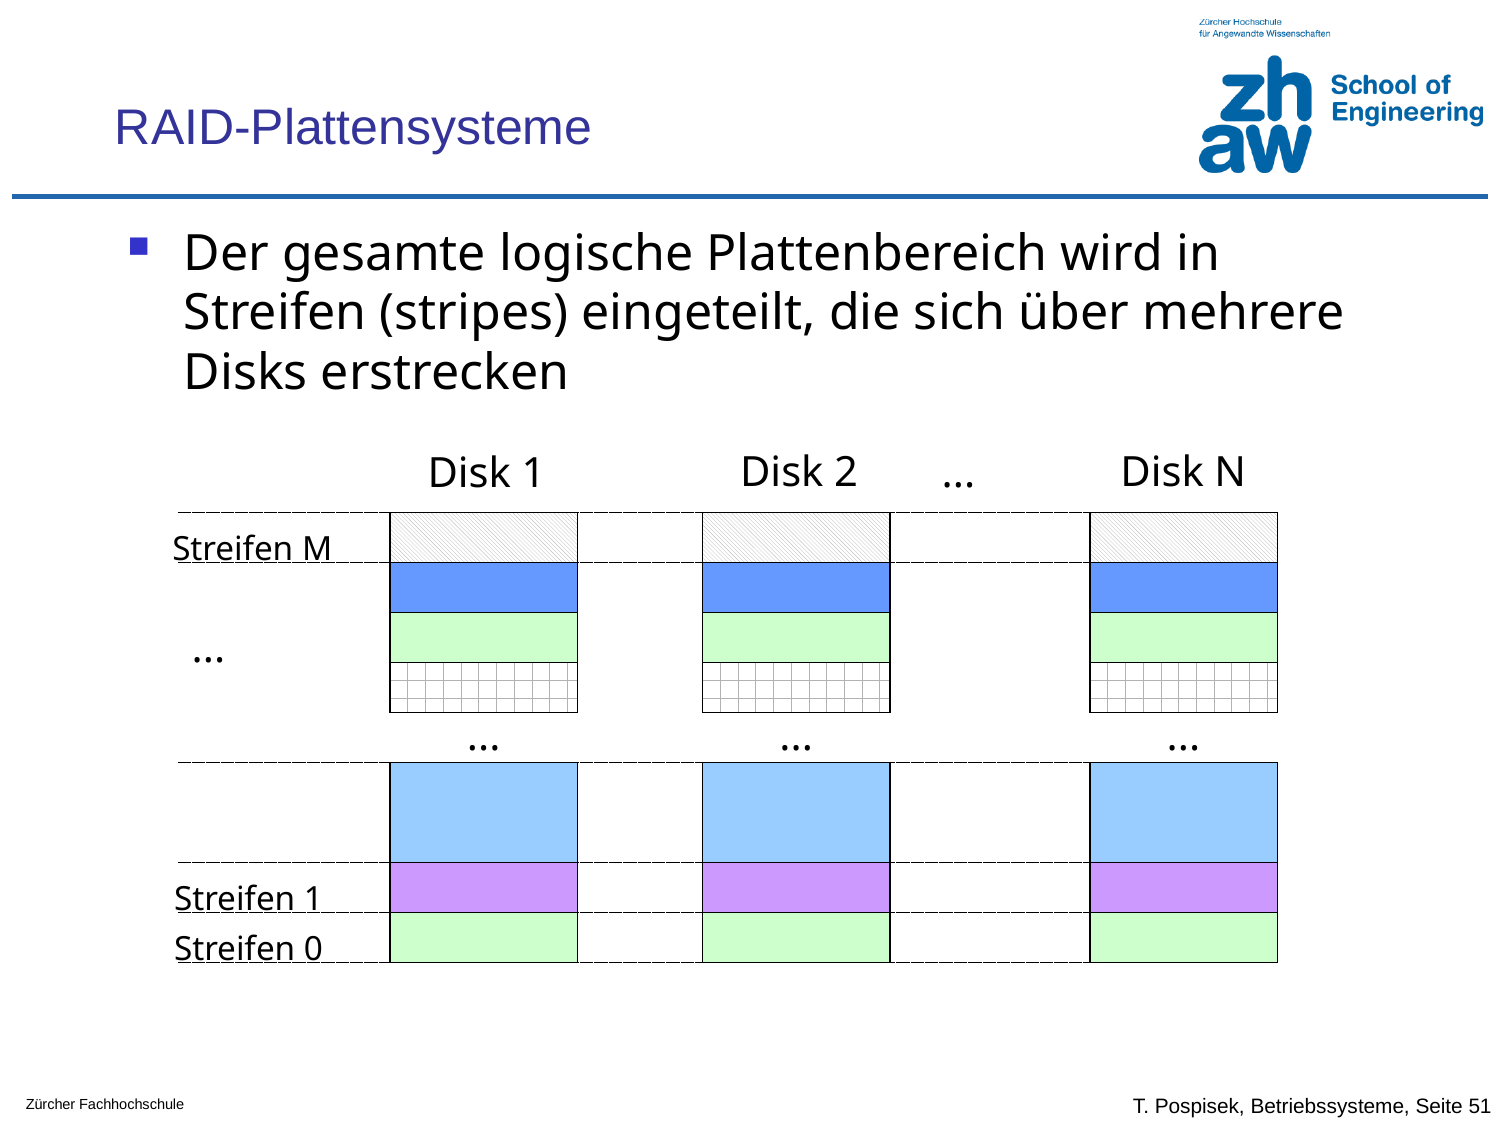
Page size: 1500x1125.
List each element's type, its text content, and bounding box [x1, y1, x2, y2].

text_box ... [452, 701, 516, 762]
text_box [390, 513, 578, 562]
list Der gesamte logische Plattenbereich wird in Streifen (stripes) eingeteilt, die sich über mehrere Disks erstrecken [112, 212, 1363, 413]
text_box ... [1151, 701, 1216, 766]
text_box Streifen 0 [159, 925, 338, 975]
text_box Streifen 1 [159, 869, 338, 925]
text_box [390, 913, 578, 962]
text_box [702, 763, 891, 862]
text_box Streifen M [157, 519, 348, 575]
text_box [1090, 512, 1278, 713]
text_box ... [764, 701, 829, 762]
text_box Disk 2 [725, 437, 874, 503]
text_box [702, 913, 891, 962]
text_box [1090, 762, 1278, 963]
title RAID-Plattensysteme [99, 50, 1379, 163]
text_box ... [926, 438, 991, 504]
text_box [702, 563, 891, 713]
text_box [390, 563, 578, 713]
text_box Disk 1 [412, 438, 561, 504]
text_box Disk N [1105, 437, 1262, 503]
text_box [702, 513, 891, 562]
picture [1199, 19, 1483, 173]
text_box [390, 763, 578, 862]
text_box [702, 863, 891, 912]
text_box [390, 863, 578, 912]
text_box ... [176, 613, 241, 679]
